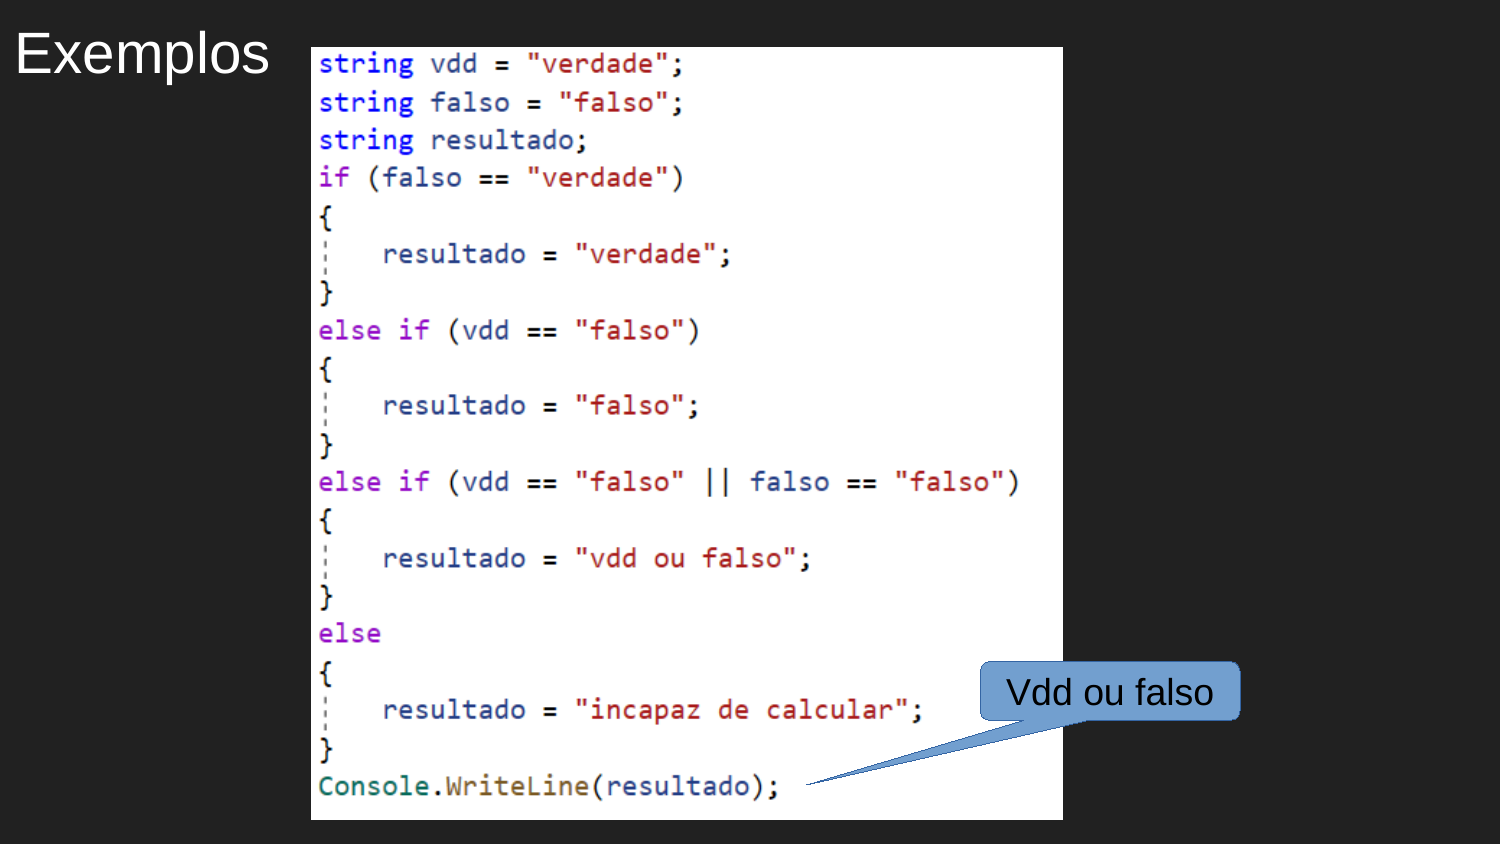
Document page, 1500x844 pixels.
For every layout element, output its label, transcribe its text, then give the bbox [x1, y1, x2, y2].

picture [311, 47, 1063, 820]
text_box Vdd ou falso [806, 661, 1241, 785]
text_box Exemplos [0, 0, 319, 95]
